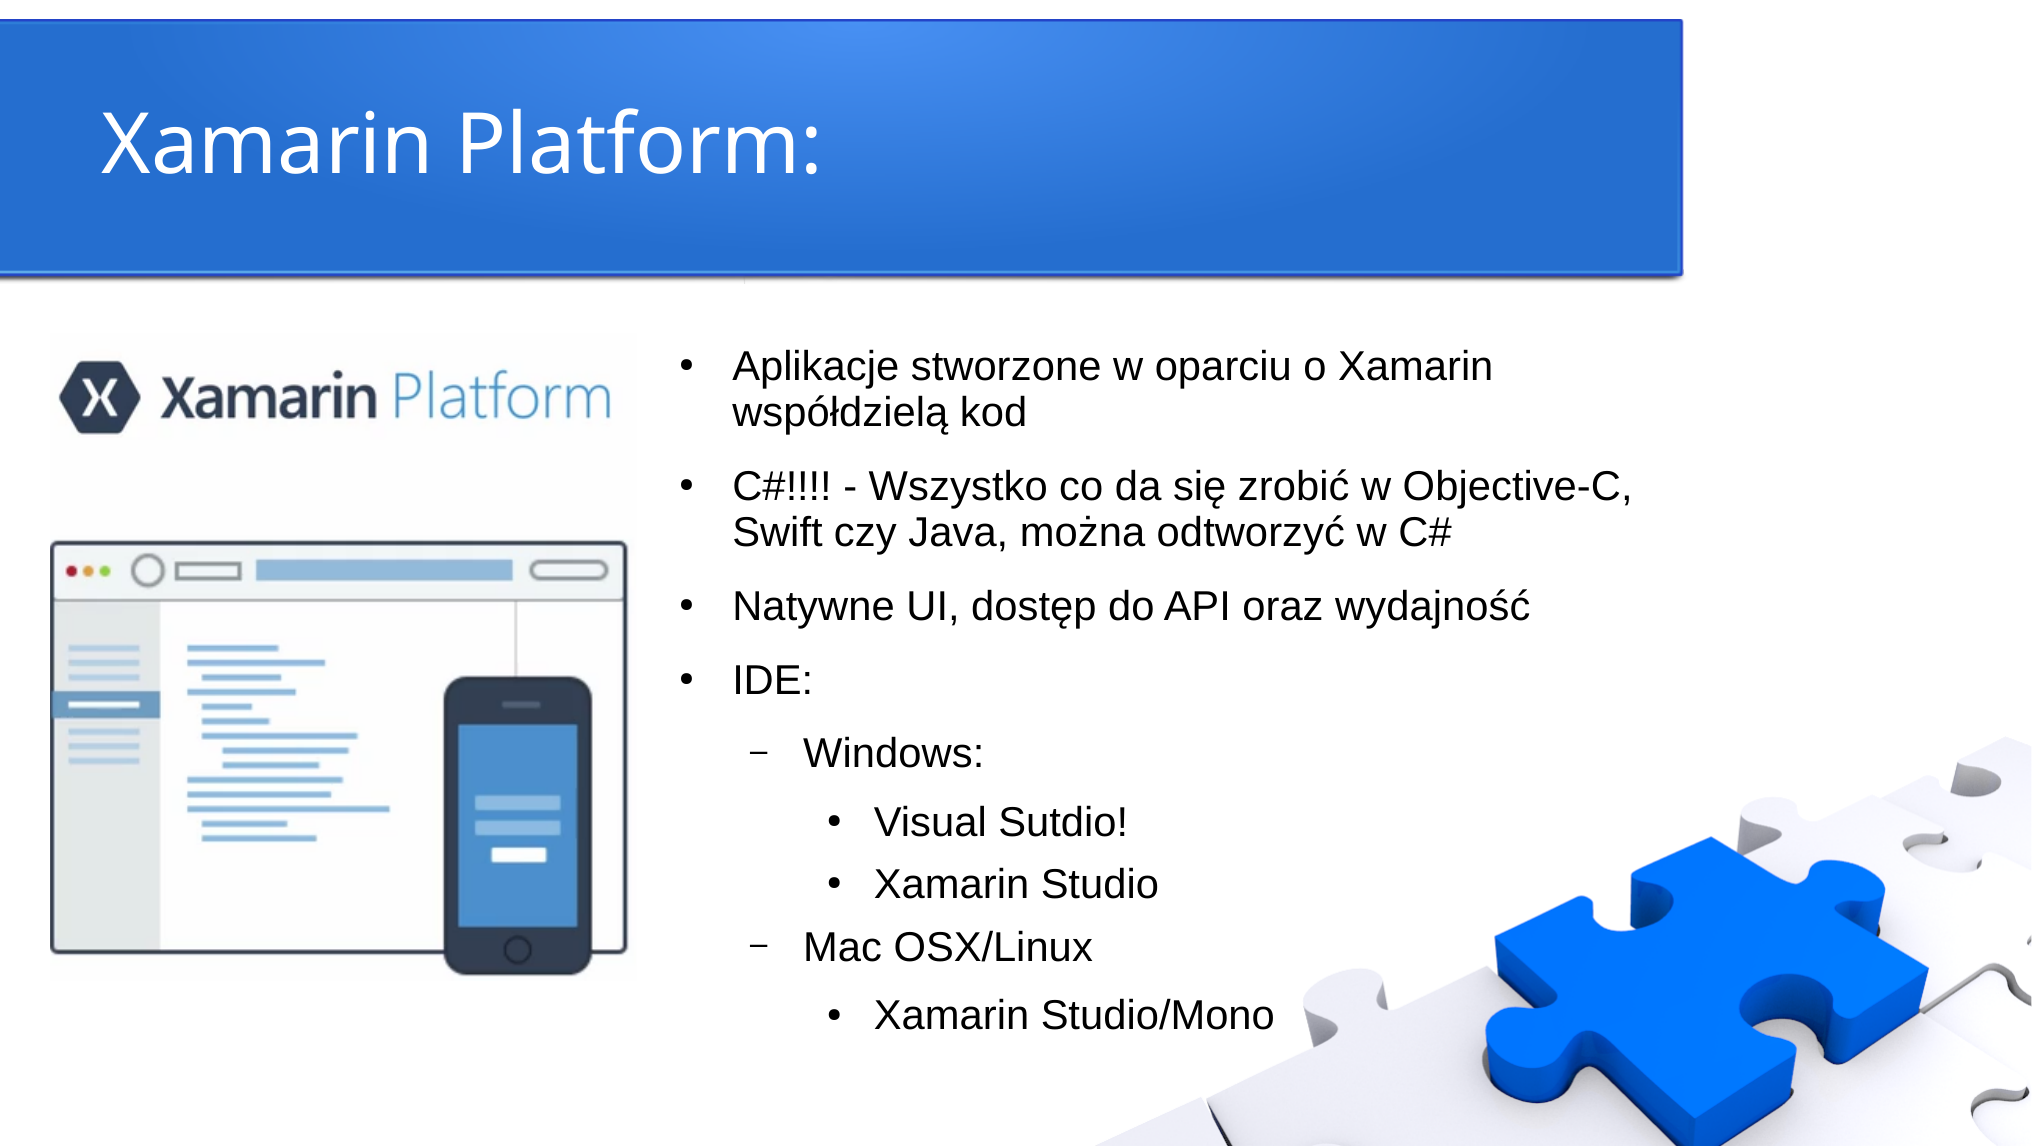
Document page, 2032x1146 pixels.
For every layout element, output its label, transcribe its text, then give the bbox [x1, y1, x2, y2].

list Aplikacje stworzone w oparciu o Xamarin współdzielą kod C#!!!! - Wszystko co da się zrobić w Objective-C, Swift czy Java, można odtworzyć w C# Natywne UI, dostęp do API oraz wydajność IDE: Windows: Visual Sutdio! Xamarin Studio Mac OSX/Linux Xamarin Studio/Mono [661, 342, 1713, 898]
picture [0, 19, 1689, 284]
title Xamarin Platform: [101, 45, 1666, 237]
picture [50, 333, 638, 981]
picture [1071, 605, 2032, 1146]
